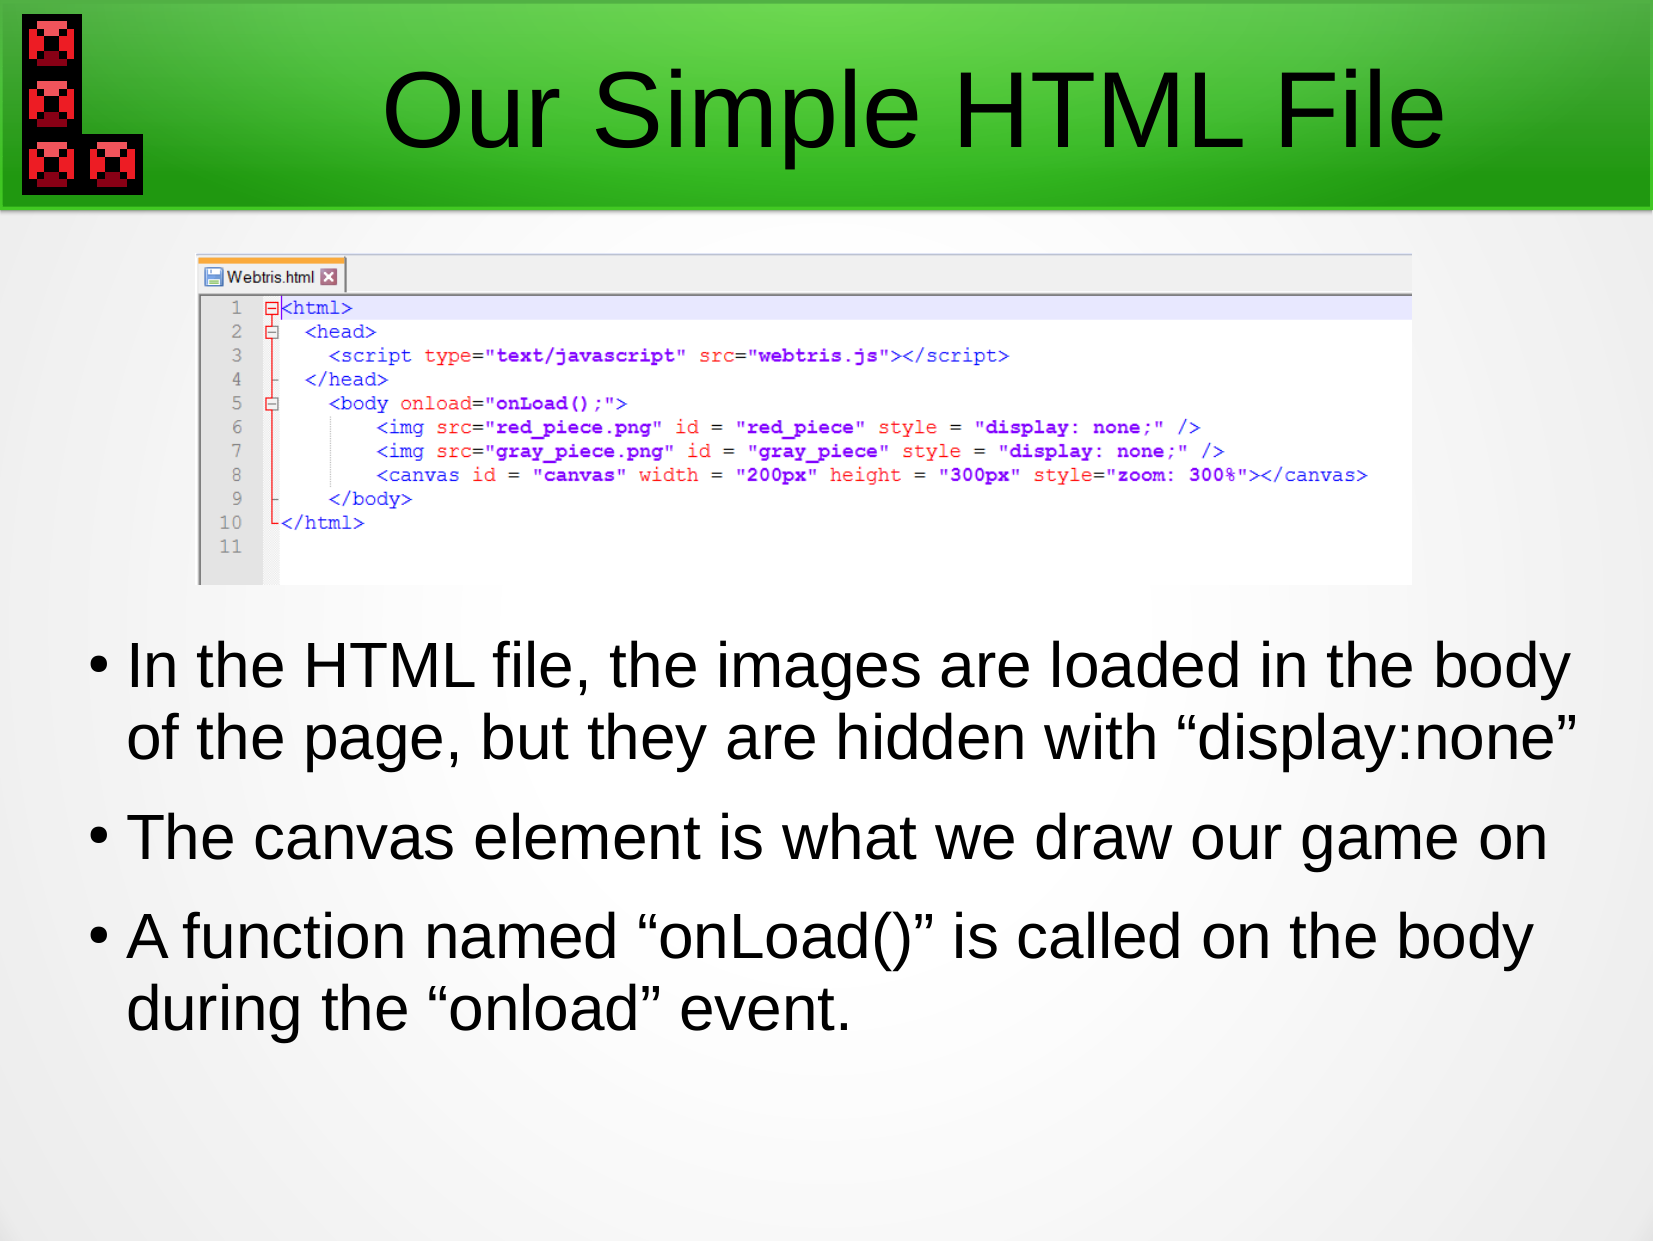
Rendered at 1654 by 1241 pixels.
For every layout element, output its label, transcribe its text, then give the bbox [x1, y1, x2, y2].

title Our Simple HTML File [195, 30, 1636, 190]
list In the HTML file, the images are loaded in the body of the page, but they are hidden with “display:none” The canvas element is what we draw our game on A function named “onLoad()” is called on the body during the “onload” event. [75, 630, 1583, 1139]
picture [195, 253, 1412, 586]
picture [22, 14, 143, 195]
